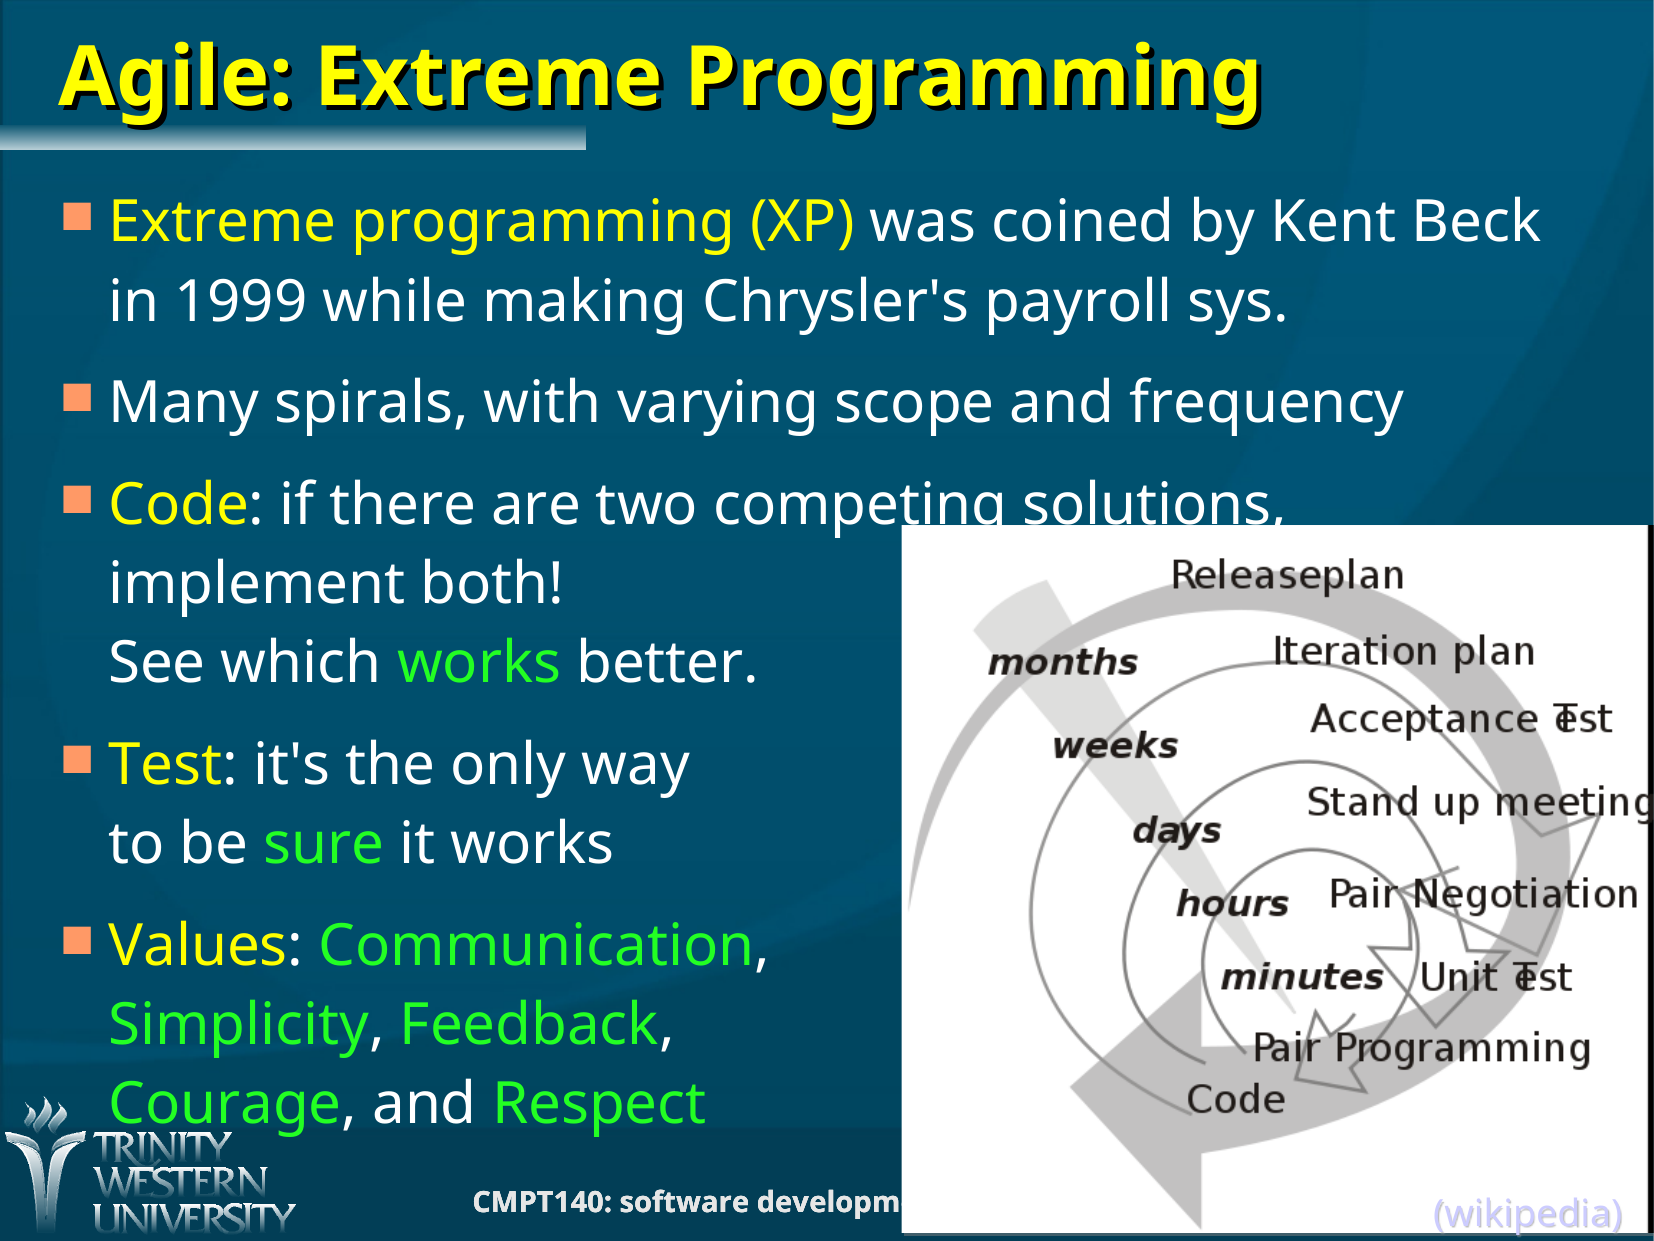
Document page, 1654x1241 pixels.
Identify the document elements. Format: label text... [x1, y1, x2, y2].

title Agile: Extreme Programming [59, 19, 1578, 127]
picture [38, 1227, 54, 1232]
list Extreme programming (XP) was coined by Kent Beck in 1999 while making Chrysler's payroll sys. Many spirals, with varying scope and frequency Code: if there are two competing solutions, implement both! See which works better. Test: it's the only way to be sure it works Values: Communication, Simplicity, Feedback, Courage, and Respect [63, 179, 1597, 1109]
picture [902, 525, 1654, 1233]
text_box (wikipedia) [1418, 1182, 1654, 1241]
